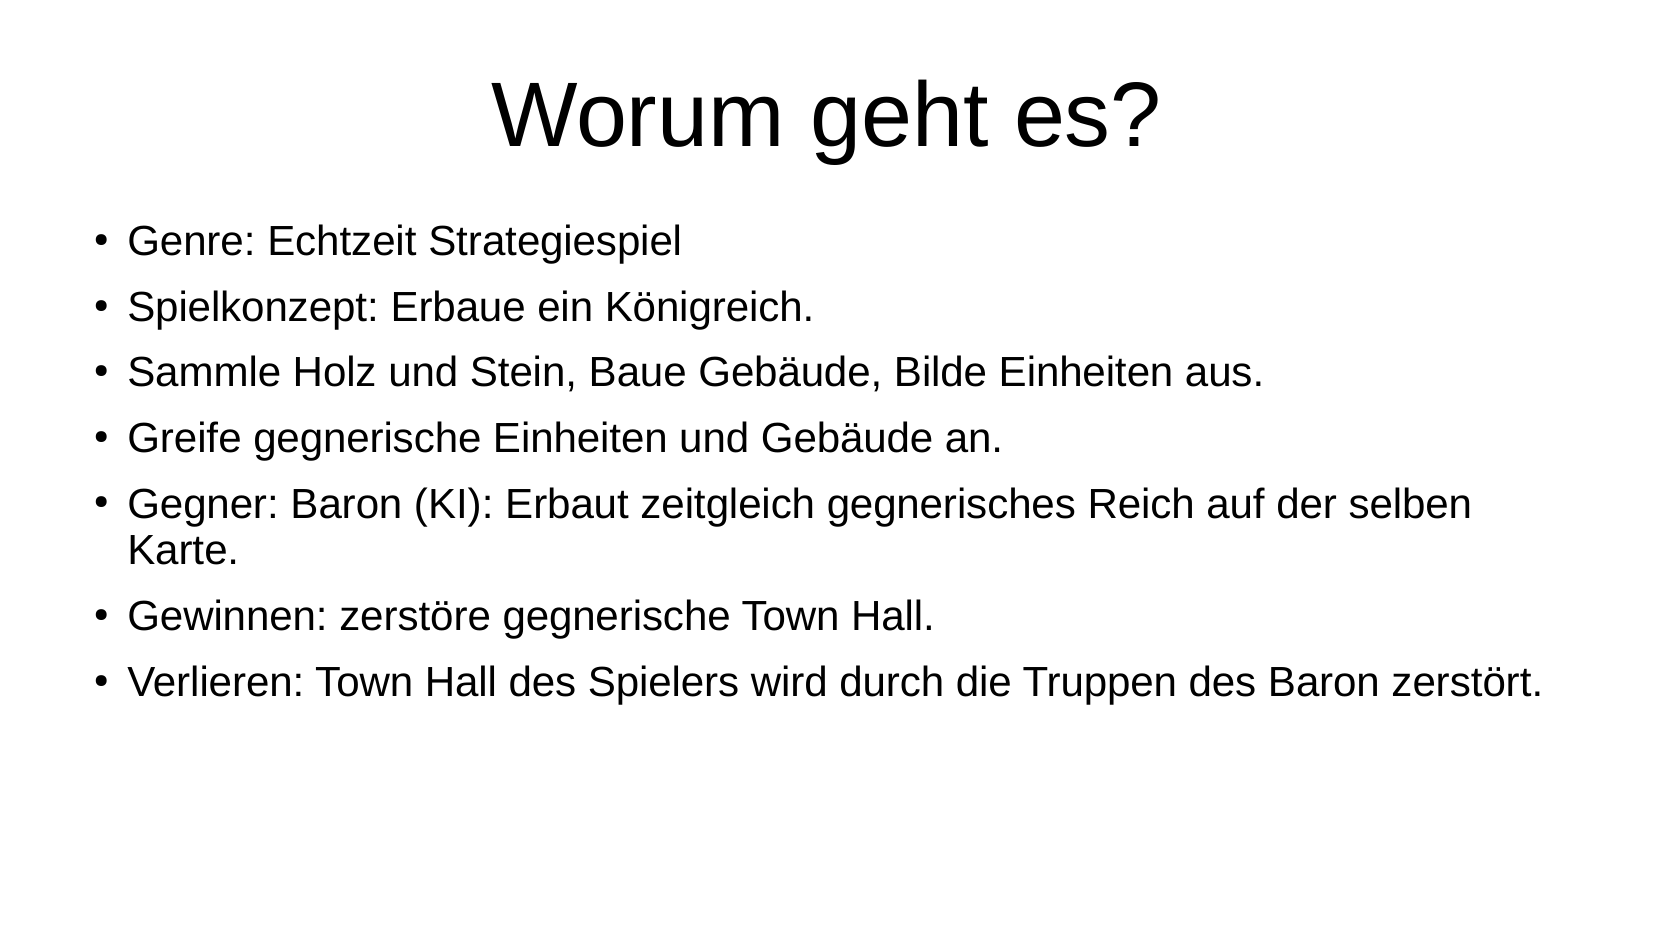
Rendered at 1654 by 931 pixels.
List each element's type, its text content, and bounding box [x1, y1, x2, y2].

title Worum geht es? [82, 37, 1571, 193]
list Genre: Echtzeit Strategiespiel Spielkonzept: Erbaue ein Königreich. Sammle Holz und Stein, Baue Gebäude, Bilde Einheiten aus. Greife gegnerische Einheiten und Gebäude an. Gegner: Baron (KI): Erbaut zeitgleich gegnerisches Reich auf der selben Karte. Gewinnen: zerstöre gegnerische Town Hall. Verlieren: Town Hall des Spielers wird durch die Truppen des Baron zerstört. [82, 217, 1571, 758]
